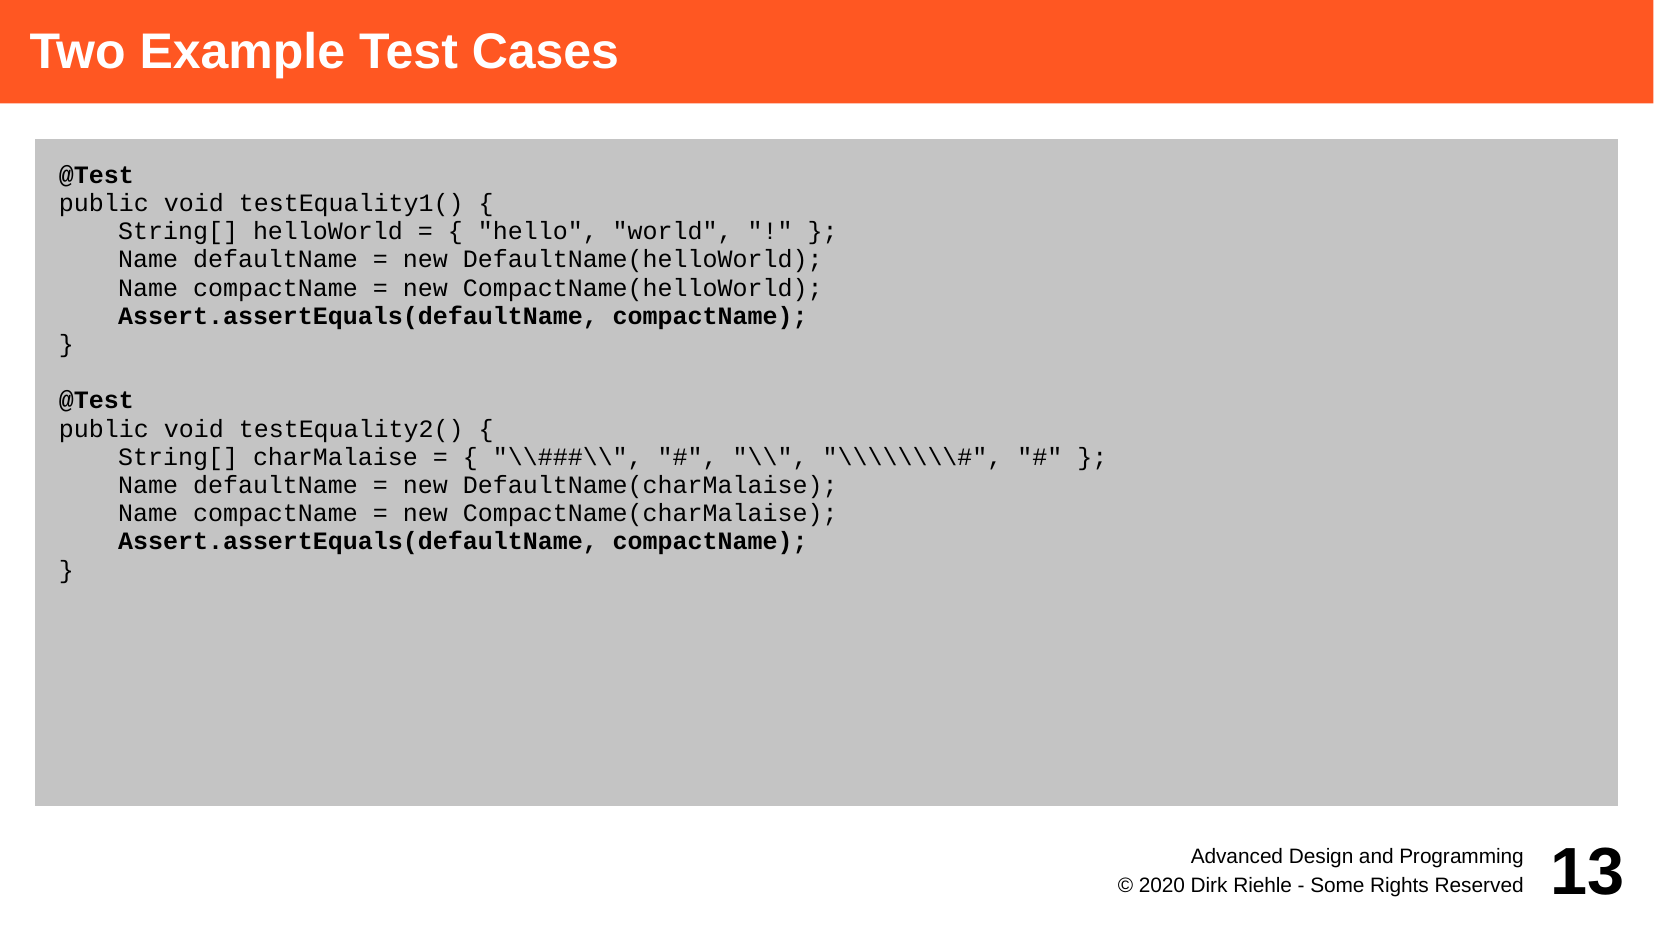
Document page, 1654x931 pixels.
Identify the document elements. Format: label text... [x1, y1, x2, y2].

title Two Example Test Cases [0, 0, 1654, 104]
text_box @Test public void testEquality1() { String[] helloWorld = { "hello", "world", "!" }; Name defaultName = new DefaultName(helloWorld); Name compactName = new CompactName(helloWorld); Assert.assertEquals(defaultName, compactName); } @Test public void testEquality2() { String[] charMalaise = { "\\###\\", "#", "\\", "\\\\\\\\#", "#" }; Name defaultName = new DefaultName(charMalaise); Name compactName = new CompactName(charMalaise); Assert.assertEquals(defaultName, compactName); } [29, 132, 1625, 813]
